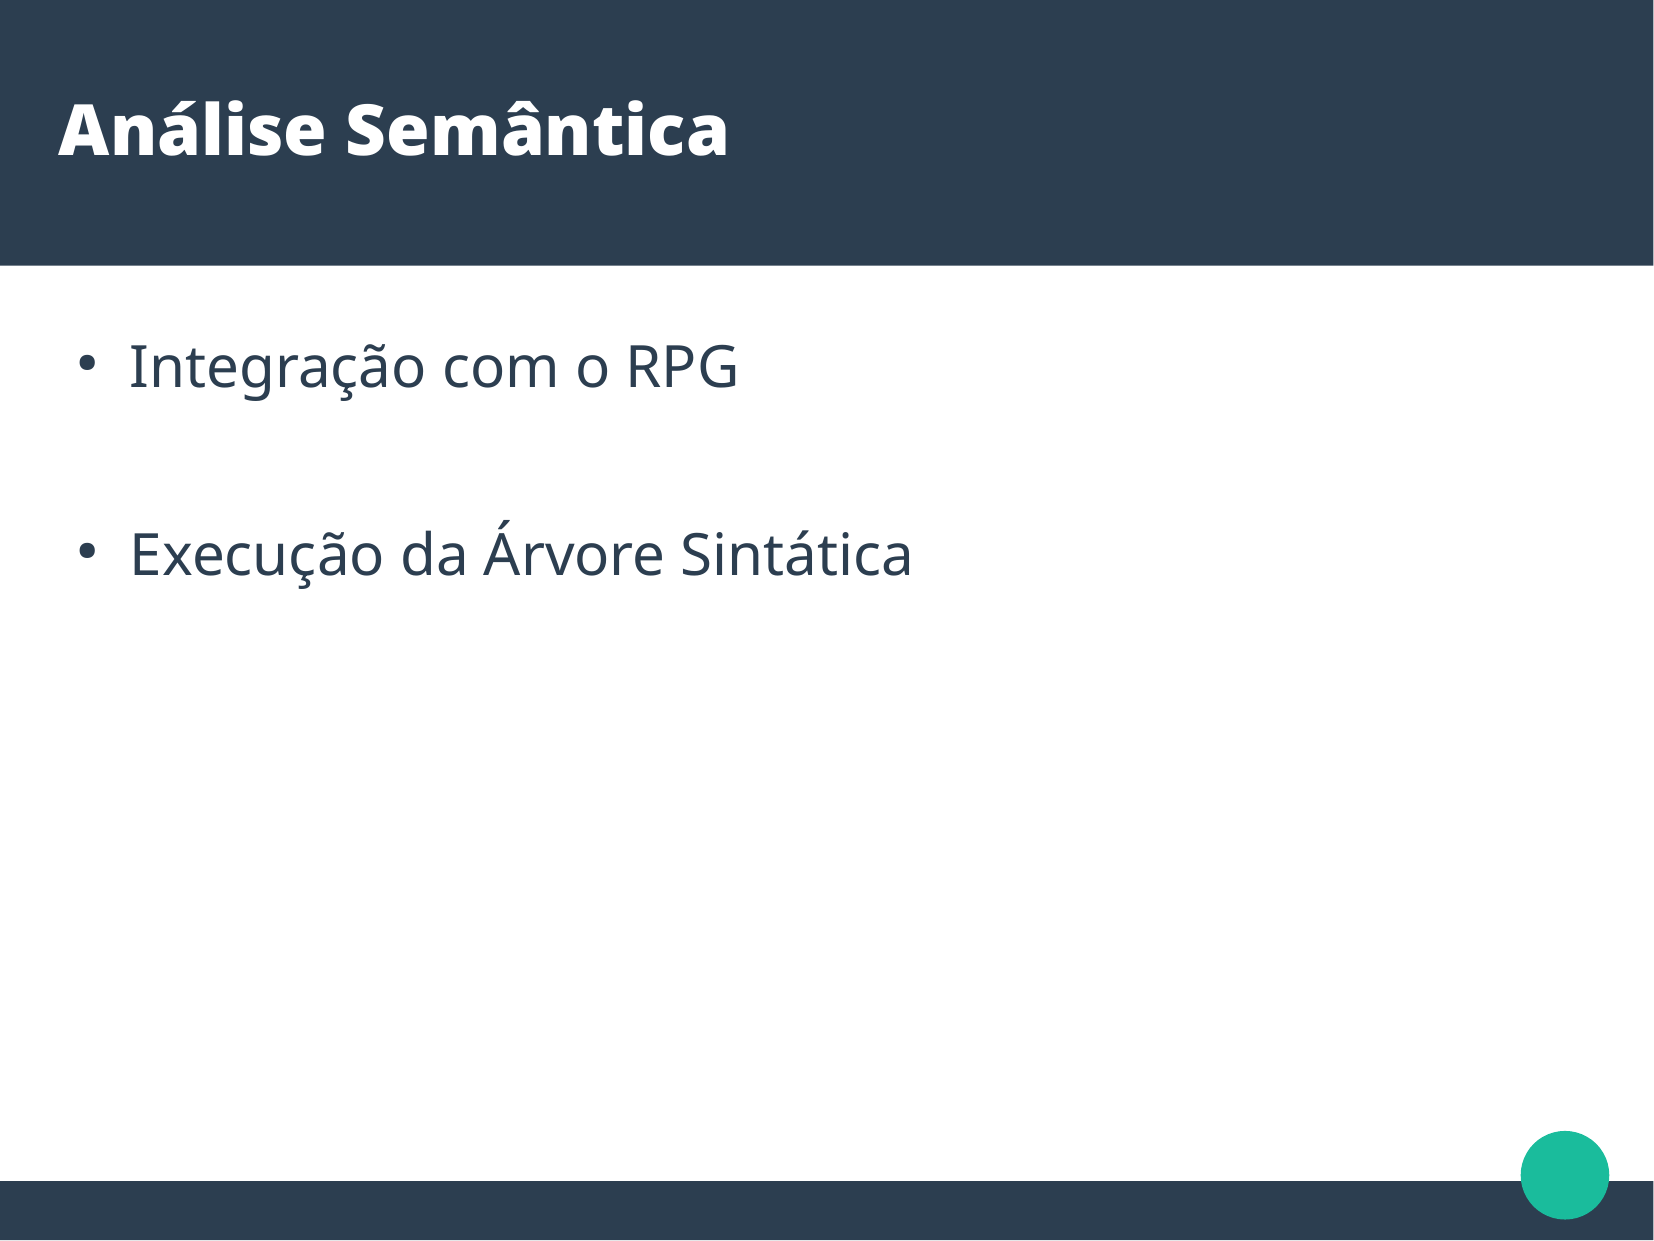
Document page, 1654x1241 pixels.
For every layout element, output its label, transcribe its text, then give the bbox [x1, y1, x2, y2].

list Integração com o RPG Execução da Árvore Sintática [59, 324, 1606, 1152]
title Análise Semântica [59, 49, 1595, 207]
